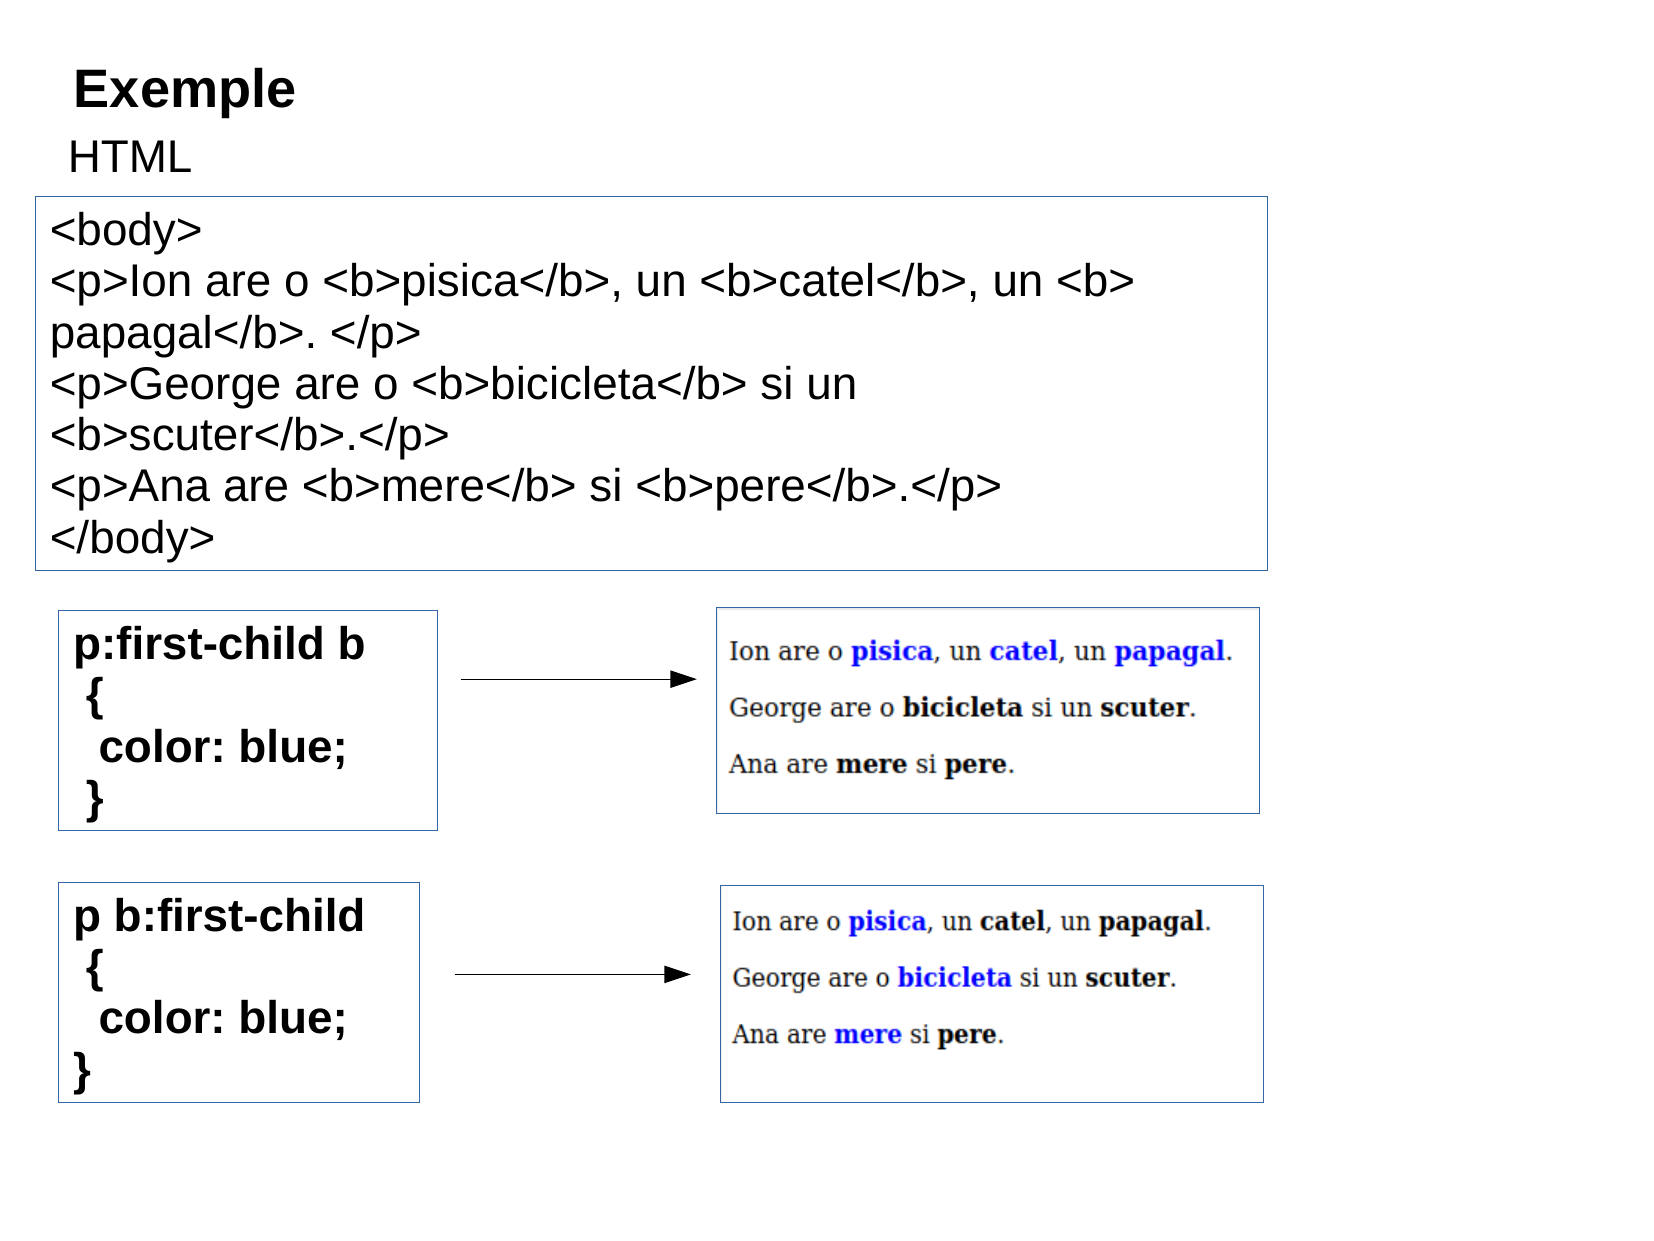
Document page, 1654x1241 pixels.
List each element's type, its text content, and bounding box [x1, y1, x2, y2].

picture [720, 885, 1264, 1103]
text_box Exemple [59, 50, 1229, 196]
text_box p b:first-child { color: blue; } [58, 882, 420, 1103]
text_box <body> <p>Ion are o <b>pisica</b>, un <b>catel</b>, un <b> papagal</b>. </p> <p>George are o <b>bicicleta</b> si un <b>scuter</b>.</p> <p>Ana are <b>mere</b> si <b>pere</b>.</p> </body> [35, 196, 1268, 571]
picture [716, 607, 1260, 814]
text_box p:first-child b { color: blue; } [58, 610, 438, 831]
text_box HTML [53, 124, 208, 191]
